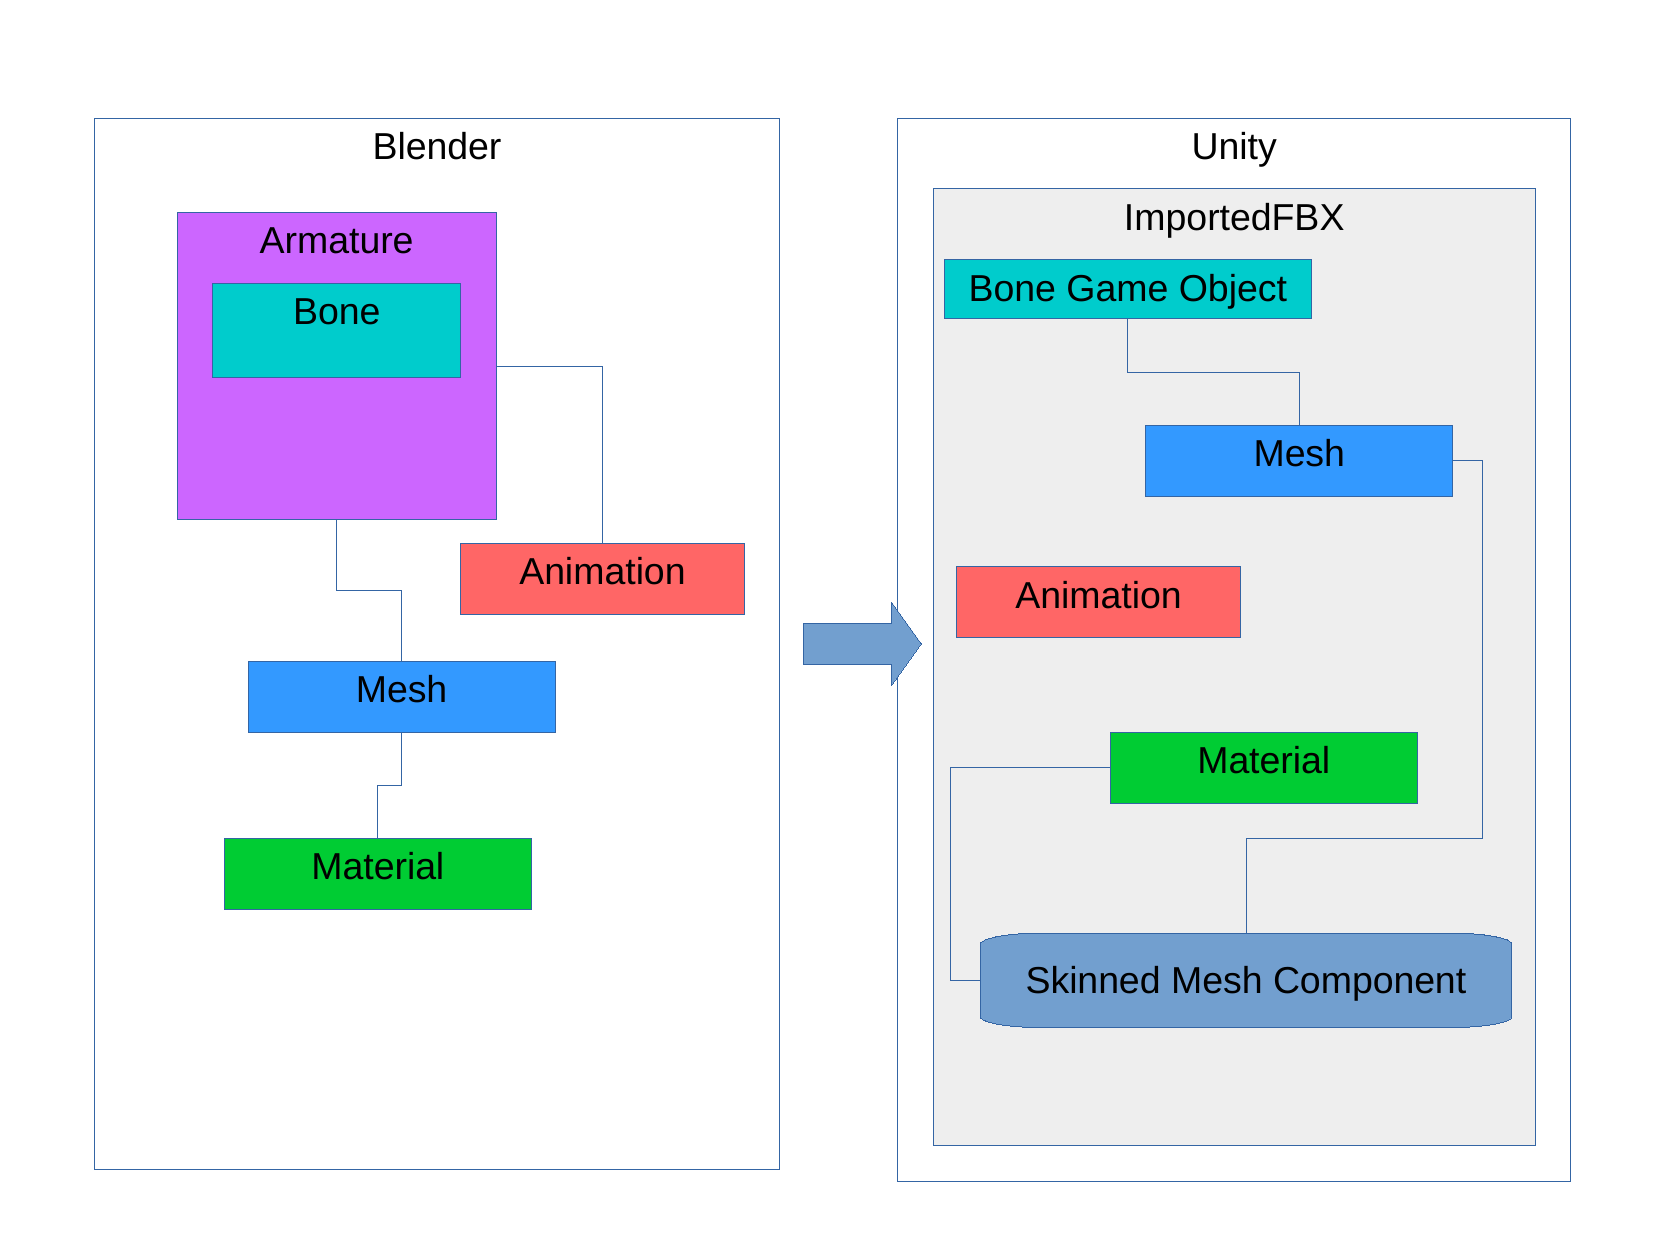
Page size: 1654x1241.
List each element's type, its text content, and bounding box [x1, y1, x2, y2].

text_box Bone Game Object [944, 259, 1312, 319]
text_box Armature [177, 212, 497, 520]
text_box Animation [460, 543, 745, 615]
text_box Mesh [248, 661, 556, 733]
text_box Bone [212, 283, 461, 378]
text_box Mesh [1145, 425, 1453, 497]
text_box ImportedFBX [933, 188, 1536, 1146]
text_box Skinned Mesh Component [980, 933, 1512, 1028]
text_box Animation [956, 566, 1241, 638]
text_box Blender [94, 118, 780, 1170]
text_box Material [1110, 732, 1418, 804]
text_box [803, 602, 922, 686]
text_box Unity [897, 118, 1571, 1182]
text_box Material [224, 838, 532, 910]
